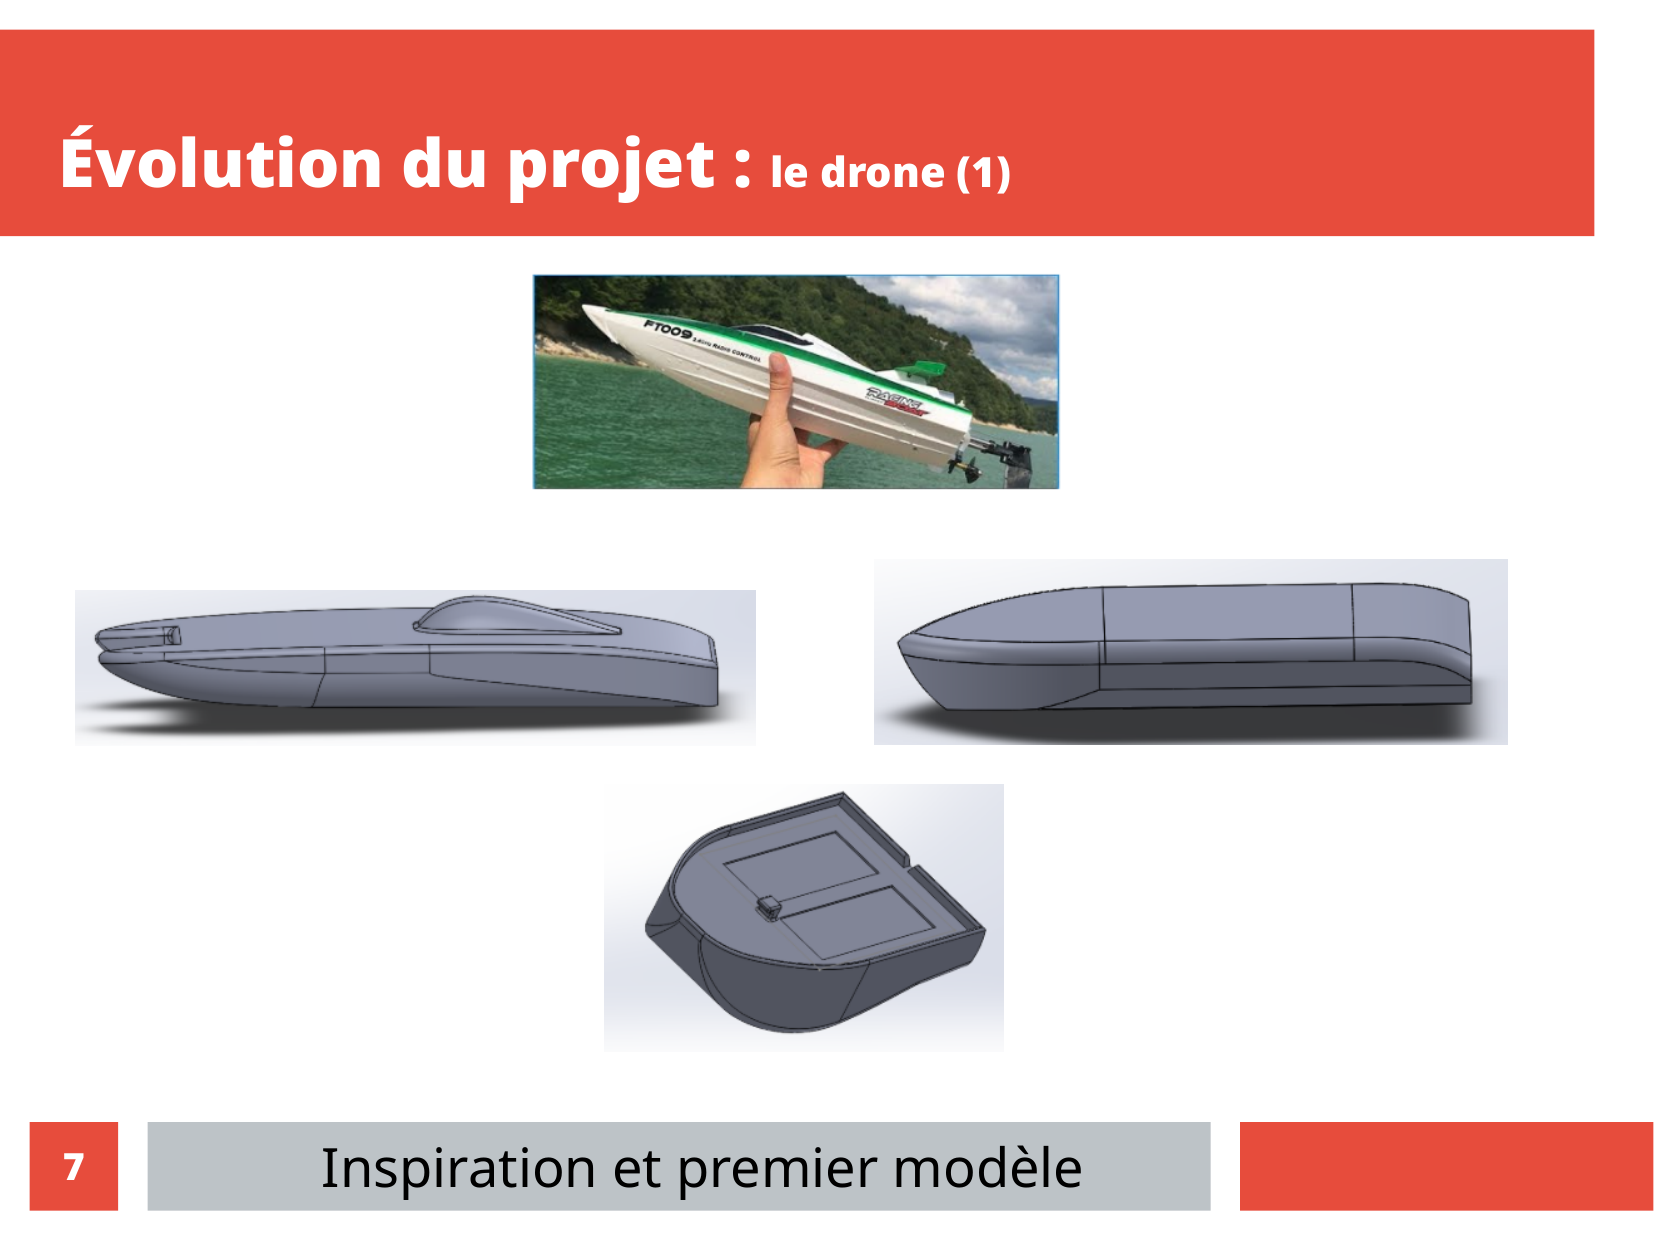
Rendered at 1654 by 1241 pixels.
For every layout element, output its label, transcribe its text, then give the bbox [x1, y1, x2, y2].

picture [604, 784, 1004, 1052]
picture [75, 590, 756, 746]
title Évolution du projet : le drone (1) [59, 59, 1595, 207]
picture [874, 559, 1508, 745]
text_box Inspiration et premier modèle [307, 1122, 1217, 1206]
picture [531, 271, 1063, 493]
